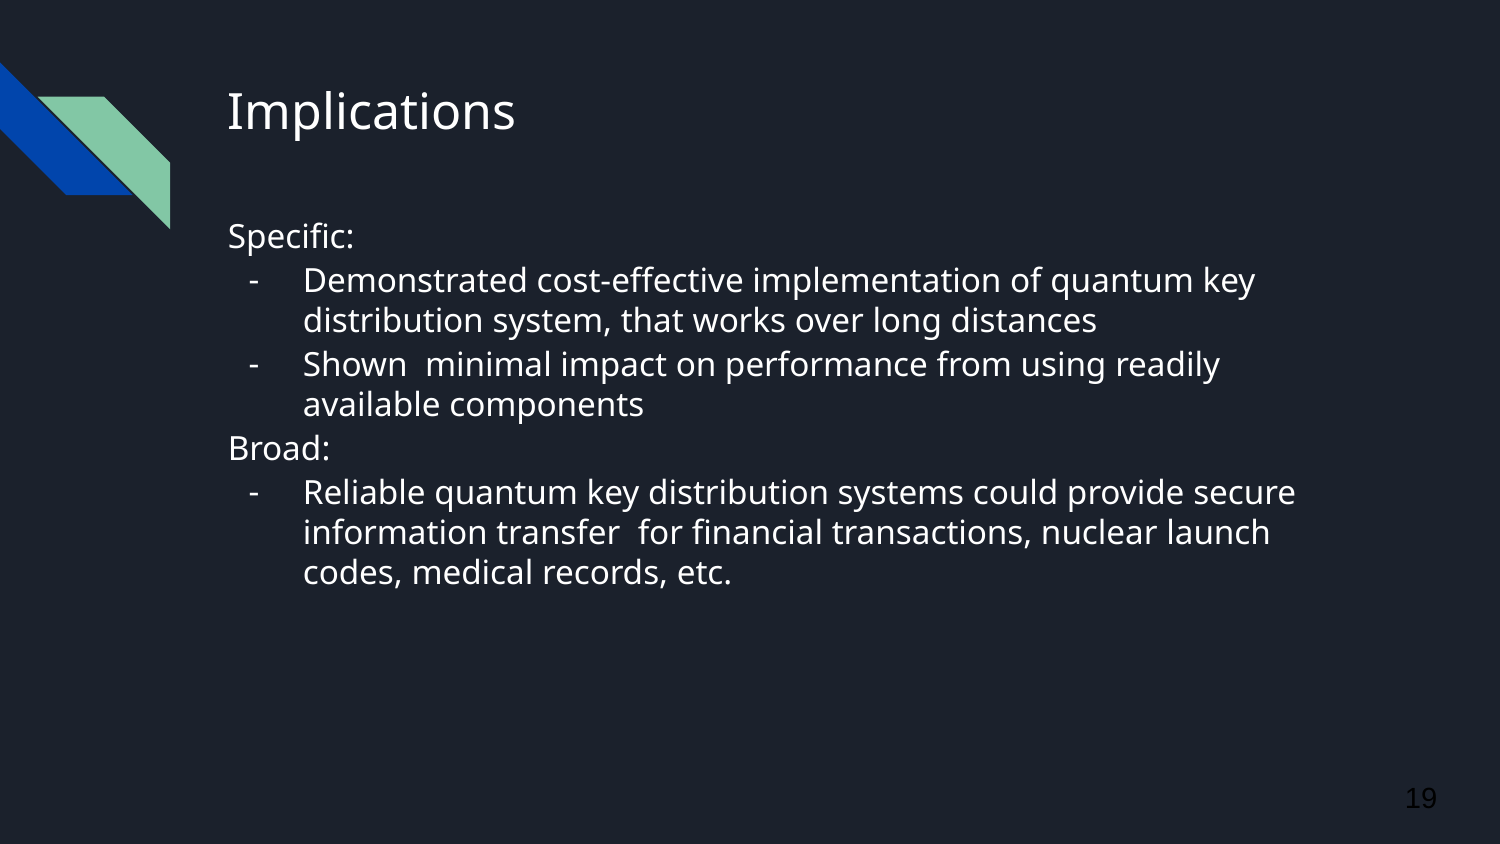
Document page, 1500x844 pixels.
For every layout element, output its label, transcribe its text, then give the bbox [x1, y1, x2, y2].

slide_number <number> [1389, 764, 1480, 830]
list Specific: Demonstrated cost-effective implementation of quantum key distribution system, that works over long distances Shown minimal impact on performance from using readily available components Broad: Reliable quantum key distribution systems could provide secure information transfer for financial transactions, nuclear launch codes, medical records, etc. [212, 199, 1368, 644]
title Implications [212, 64, 1368, 199]
